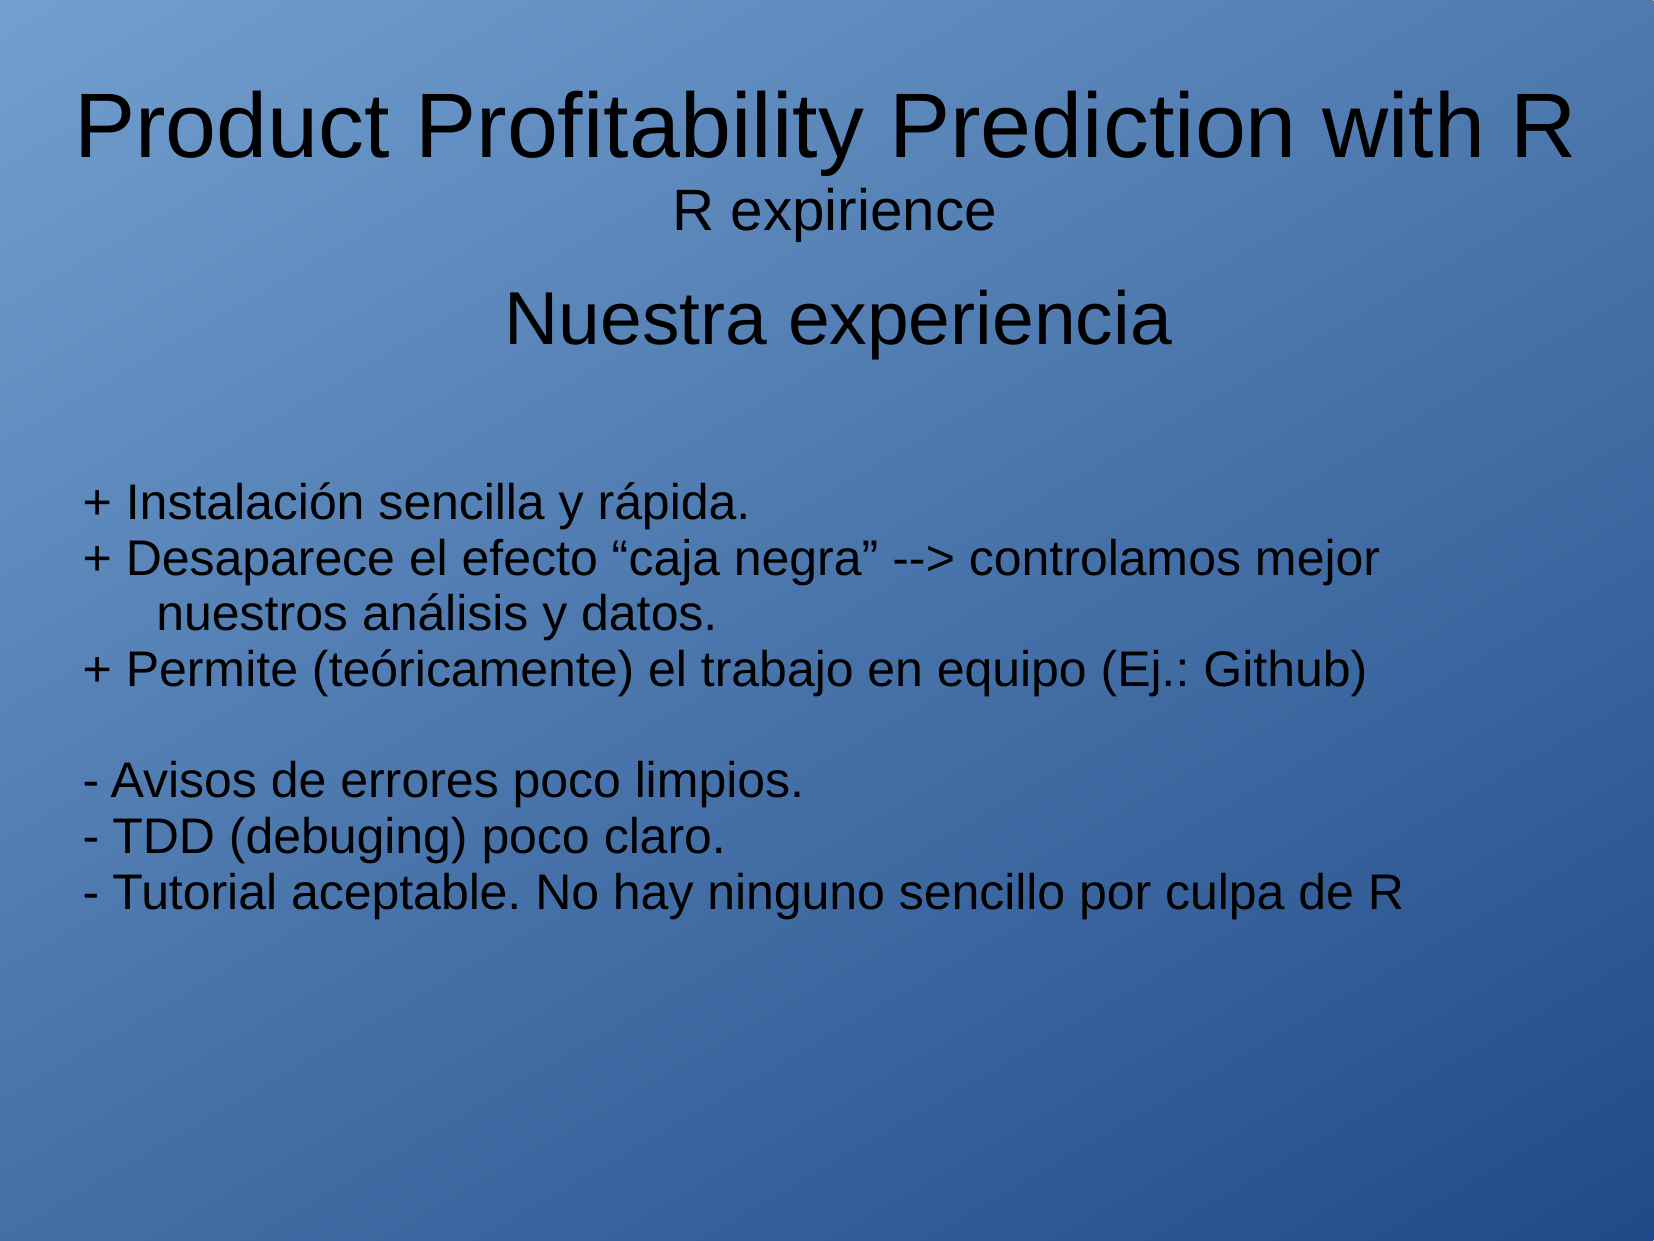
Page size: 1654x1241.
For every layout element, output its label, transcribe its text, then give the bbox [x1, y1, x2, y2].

subtitle + Instalación sencilla y rápida. + Desaparece el efecto “caja negra” --> controlamos mejor nuestros análisis y datos. + Permite (teóricamente) el trabajo en equipo (Ej.: Github) - Avisos de errores poco limpios. - TDD (debuging) poco claro. - Tutorial aceptable. No hay ninguno sencillo por culpa de R [82, 473, 1571, 1032]
title Product Profitability Prediction with R R expirience [59, 23, 1595, 294]
title Nuestra experiencia [271, 212, 1406, 426]
